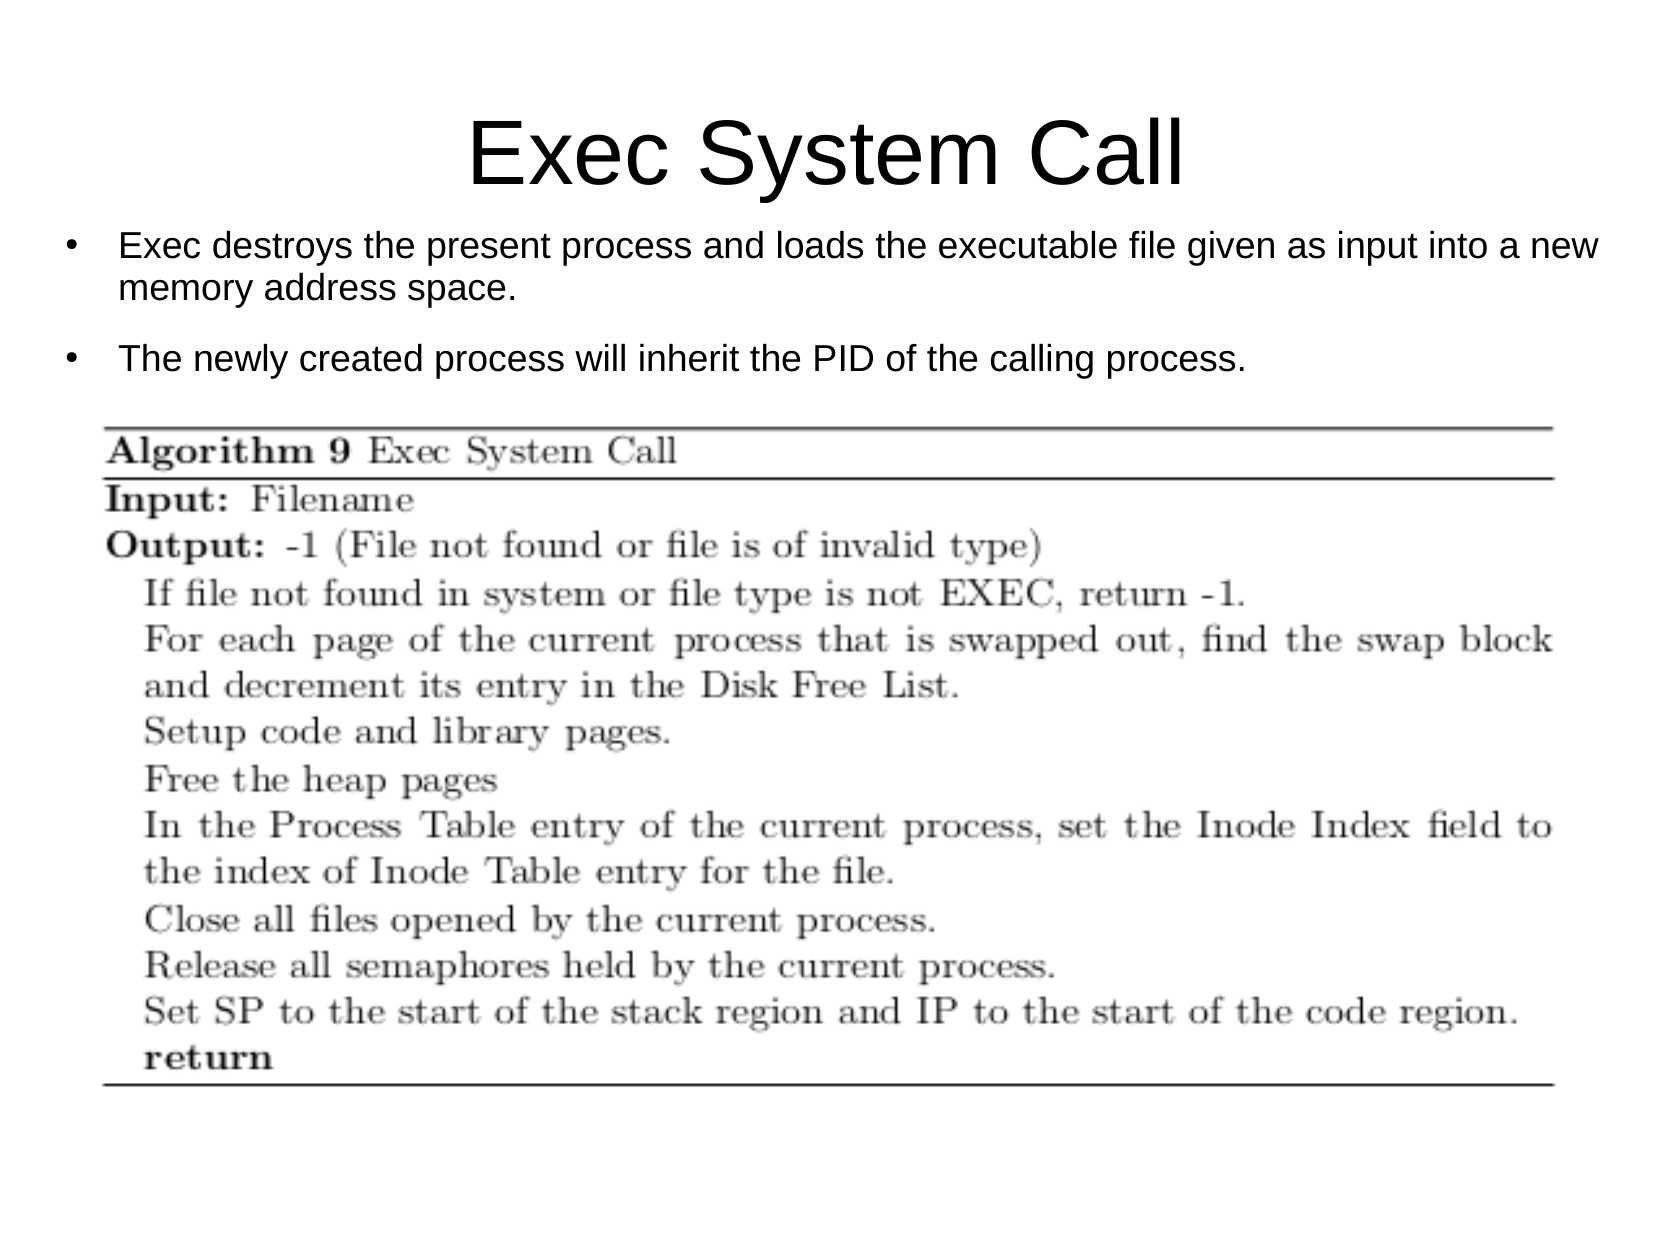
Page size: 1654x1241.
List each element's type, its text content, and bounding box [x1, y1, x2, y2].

list Exec destroys the present process and loads the executable file given as input into a new memory address space. The newly created process will inherit the PID of the calling process. [47, 224, 1654, 556]
picture [82, 413, 1595, 1111]
title Exec System Call [82, 49, 1571, 224]
